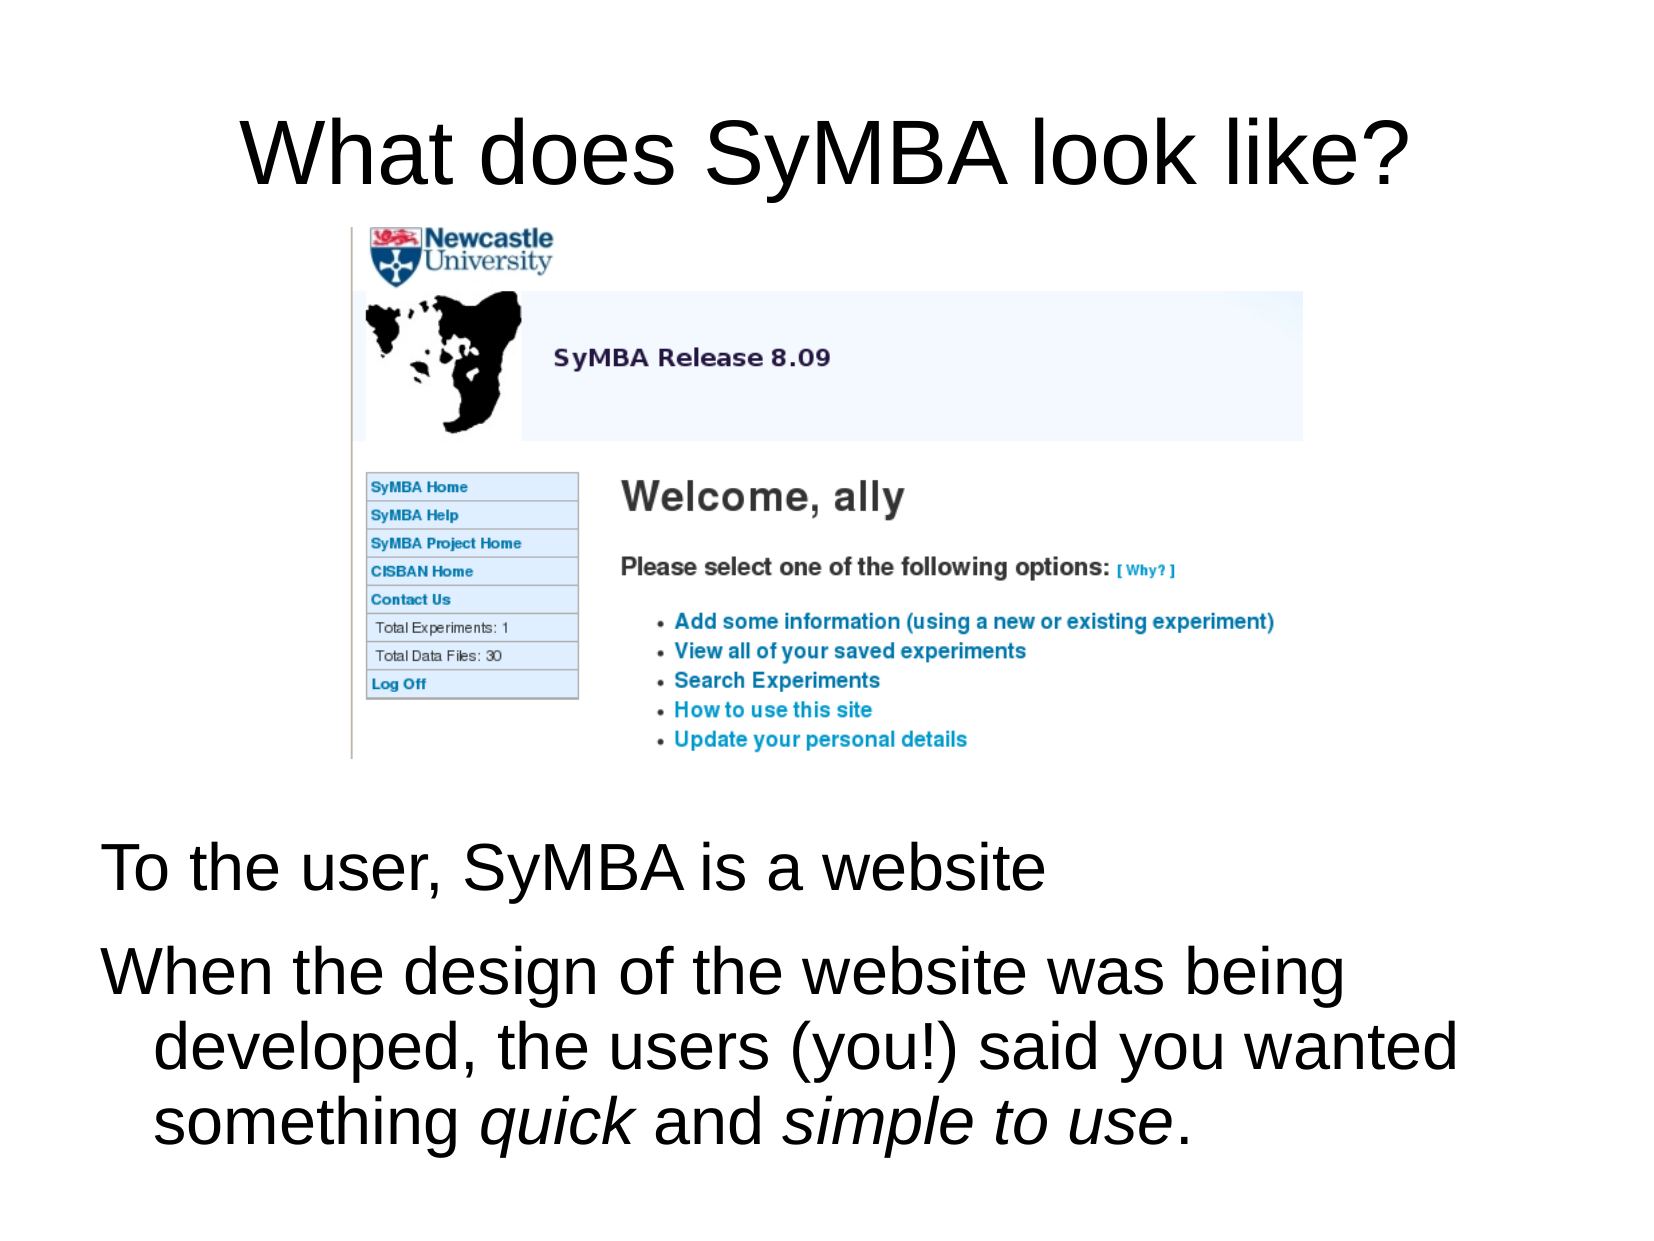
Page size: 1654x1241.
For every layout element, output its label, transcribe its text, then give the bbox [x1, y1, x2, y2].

title What does SyMBA look like? [82, 49, 1571, 257]
picture [350, 227, 1303, 760]
list To the user, SyMBA is a website When the design of the website was being developed, the users (you!) said you wanted something quick and simple to use. [82, 829, 1571, 1221]
